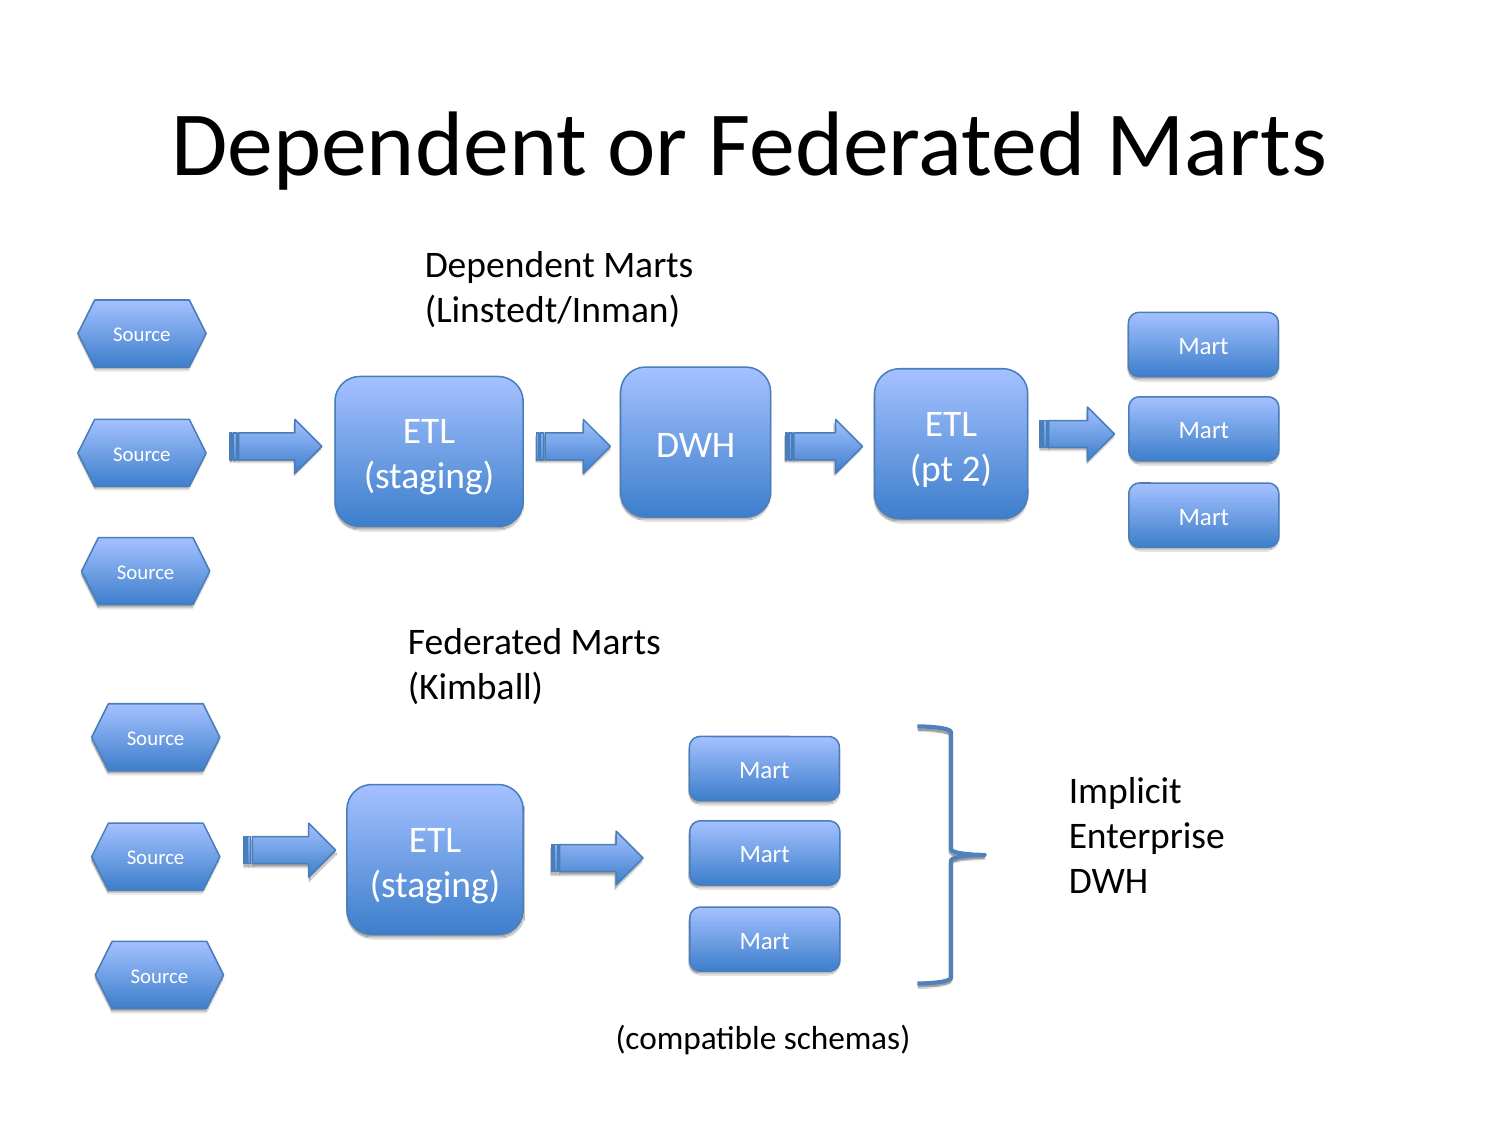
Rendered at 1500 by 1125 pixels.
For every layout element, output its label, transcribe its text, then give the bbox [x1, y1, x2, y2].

text_box Mart [1128, 312, 1279, 377]
text_box [545, 419, 611, 474]
text_box DWH [620, 367, 771, 518]
text_box [540, 432, 544, 460]
text_box Mart [1128, 483, 1279, 548]
text_box ETL (staging) [335, 376, 524, 527]
text_box Mart [689, 907, 840, 972]
text_box ETL (pt 2) [874, 368, 1028, 519]
text_box [238, 419, 322, 474]
text_box (compatible schemas) [600, 1008, 936, 1064]
text_box [252, 823, 336, 878]
text_box Source [91, 703, 220, 771]
text_box [233, 432, 237, 460]
text_box Source [95, 941, 224, 1009]
text_box Mart [689, 820, 840, 886]
title Dependent or Federated Marts [75, 45, 1425, 233]
text_box Source [77, 299, 207, 368]
text_box Mart [689, 736, 840, 801]
text_box [554, 831, 644, 886]
text_box Source [81, 537, 210, 605]
text_box ETL (staging) [346, 784, 524, 935]
text_box Source [77, 419, 207, 487]
text_box [1043, 420, 1047, 448]
text_box [247, 836, 251, 864]
text_box Dependent Marts (Linstedt/Inman) [410, 232, 812, 338]
text_box Federated Marts (Kimball) [393, 610, 733, 715]
text_box [1048, 407, 1115, 461]
text_box Mart [1128, 396, 1279, 461]
text_box [785, 419, 863, 474]
text_box Implicit Enterprise DWH [1053, 759, 1267, 909]
text_box Source [91, 823, 220, 891]
